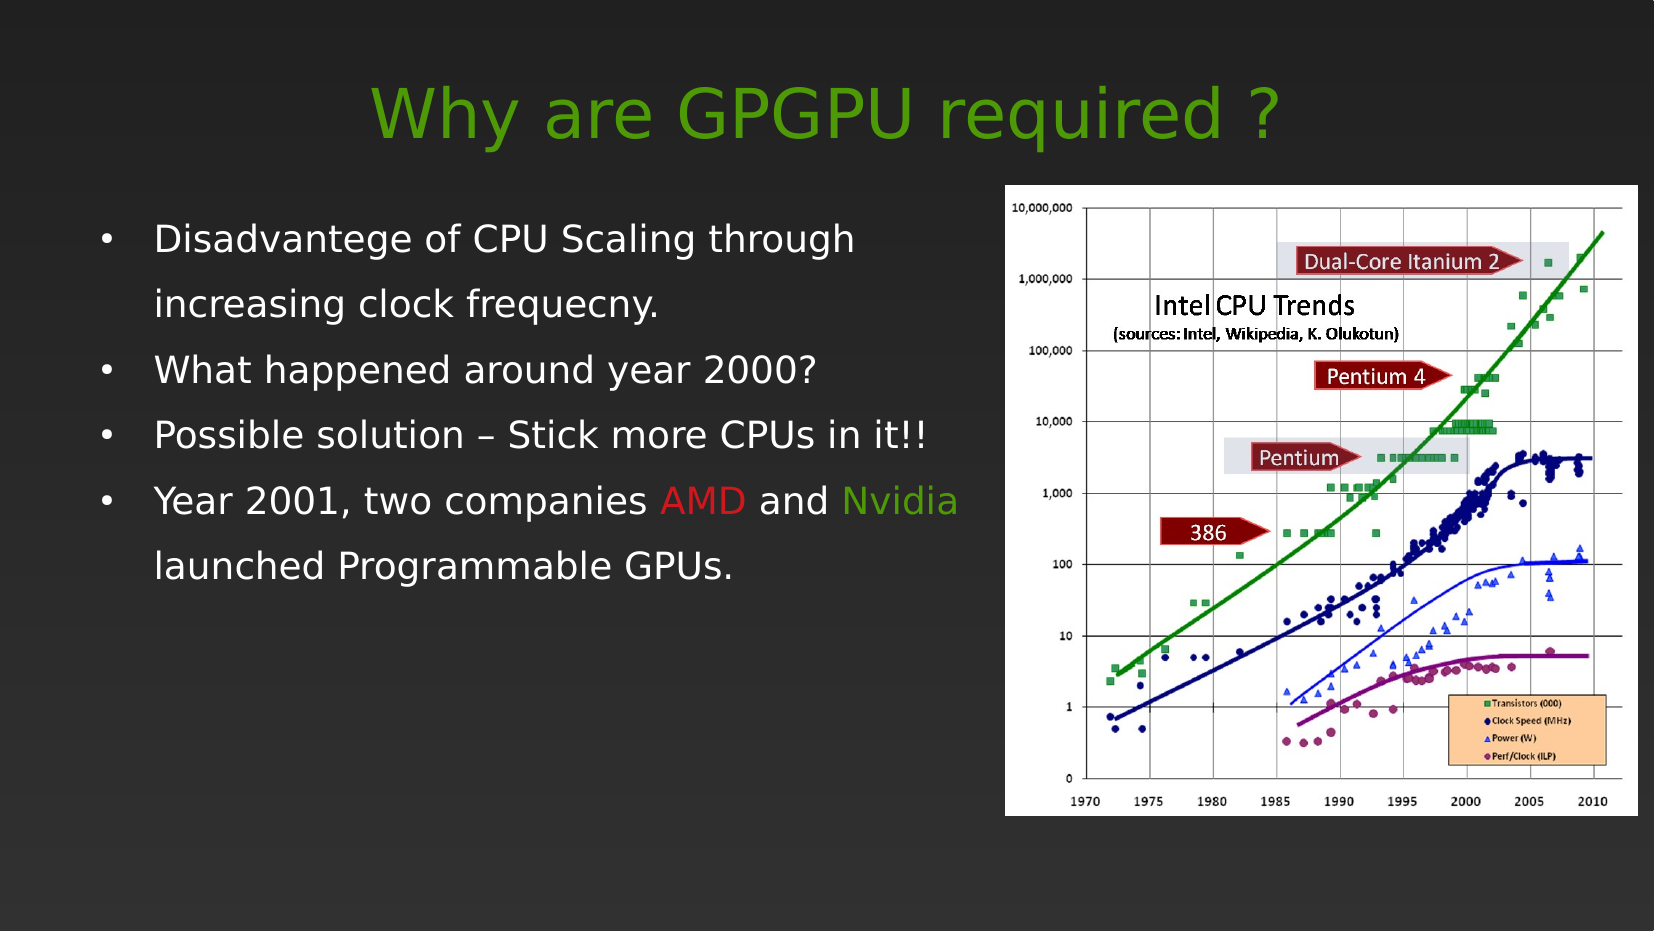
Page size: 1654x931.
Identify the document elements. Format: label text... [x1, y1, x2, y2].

title Why are GPGPU required ? [82, 37, 1571, 193]
list Disadvantege of CPU Scaling through increasing clock frequecny. What happened around year 2000? Possible solution – Stick more CPUs in it!! Year 2001, two companies AMD and Nvidia launched Programmable GPUs. [82, 217, 1005, 758]
picture [1005, 185, 1638, 816]
